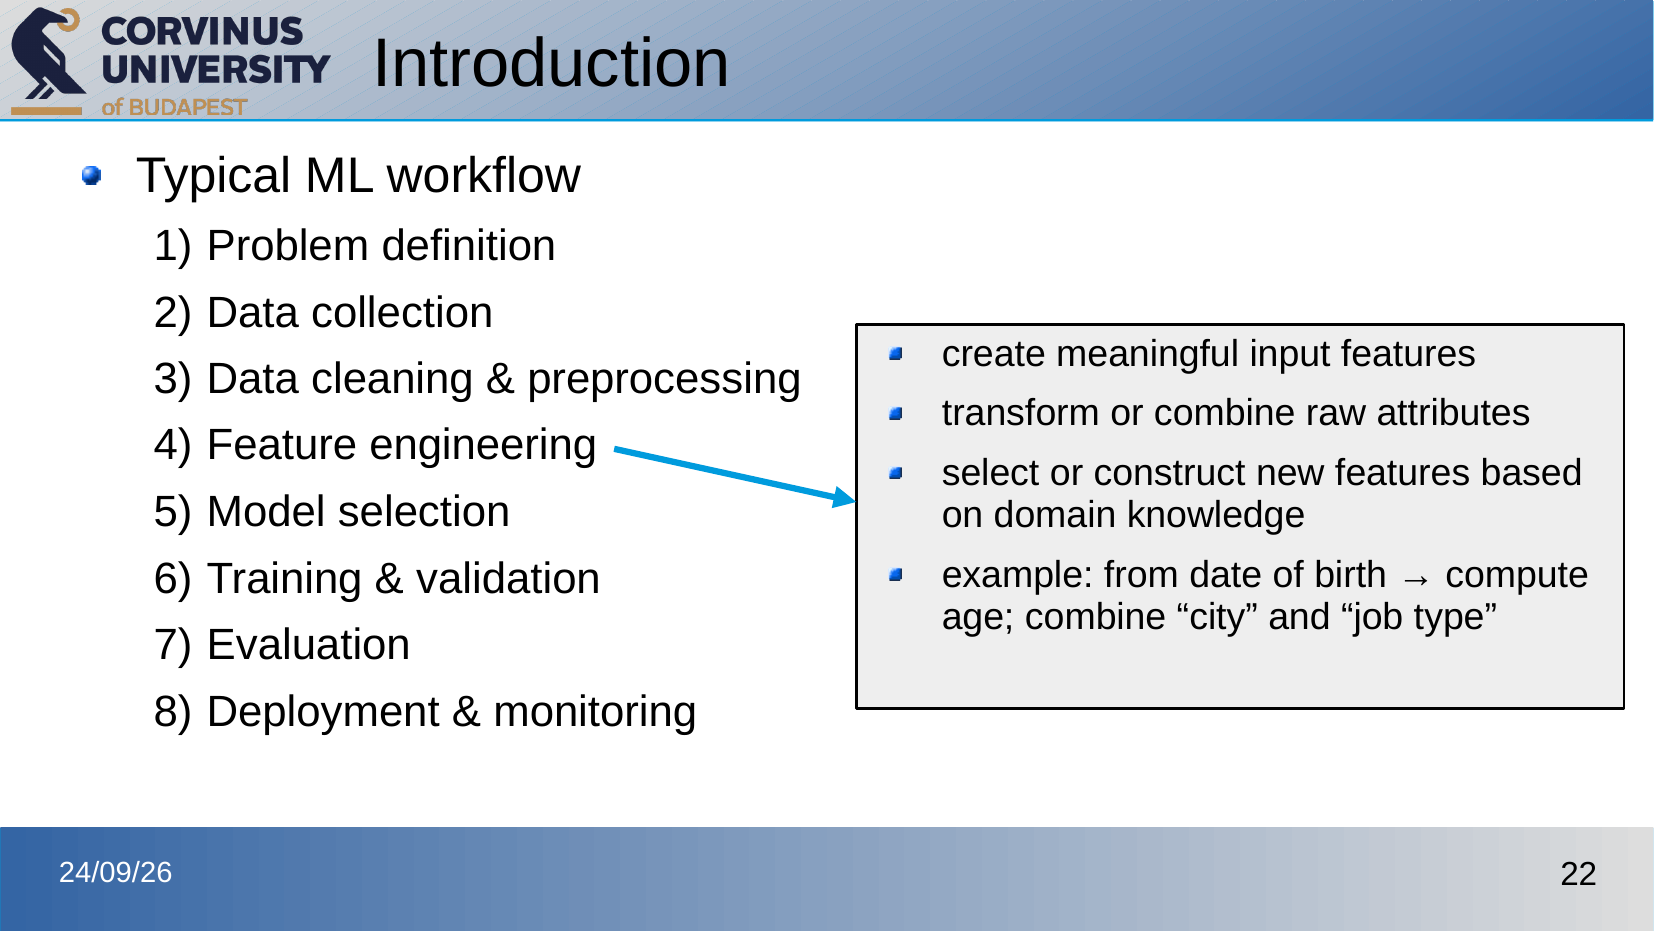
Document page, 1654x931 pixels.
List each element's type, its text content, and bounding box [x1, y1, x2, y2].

picture [11, 7, 331, 115]
title Introduction [372, 23, 1625, 103]
text_box create meaningful input features transform or combine raw attributes select or construct new features based on domain knowledge example: from date of birth → compute age; combine “city” and “job type” [856, 324, 1625, 709]
list Typical ML workflow Problem definition Data collection Data cleaning & preprocessing Feature engineering Model selection Training & validation Evaluation Deployment & monitoring [64, 147, 1601, 739]
